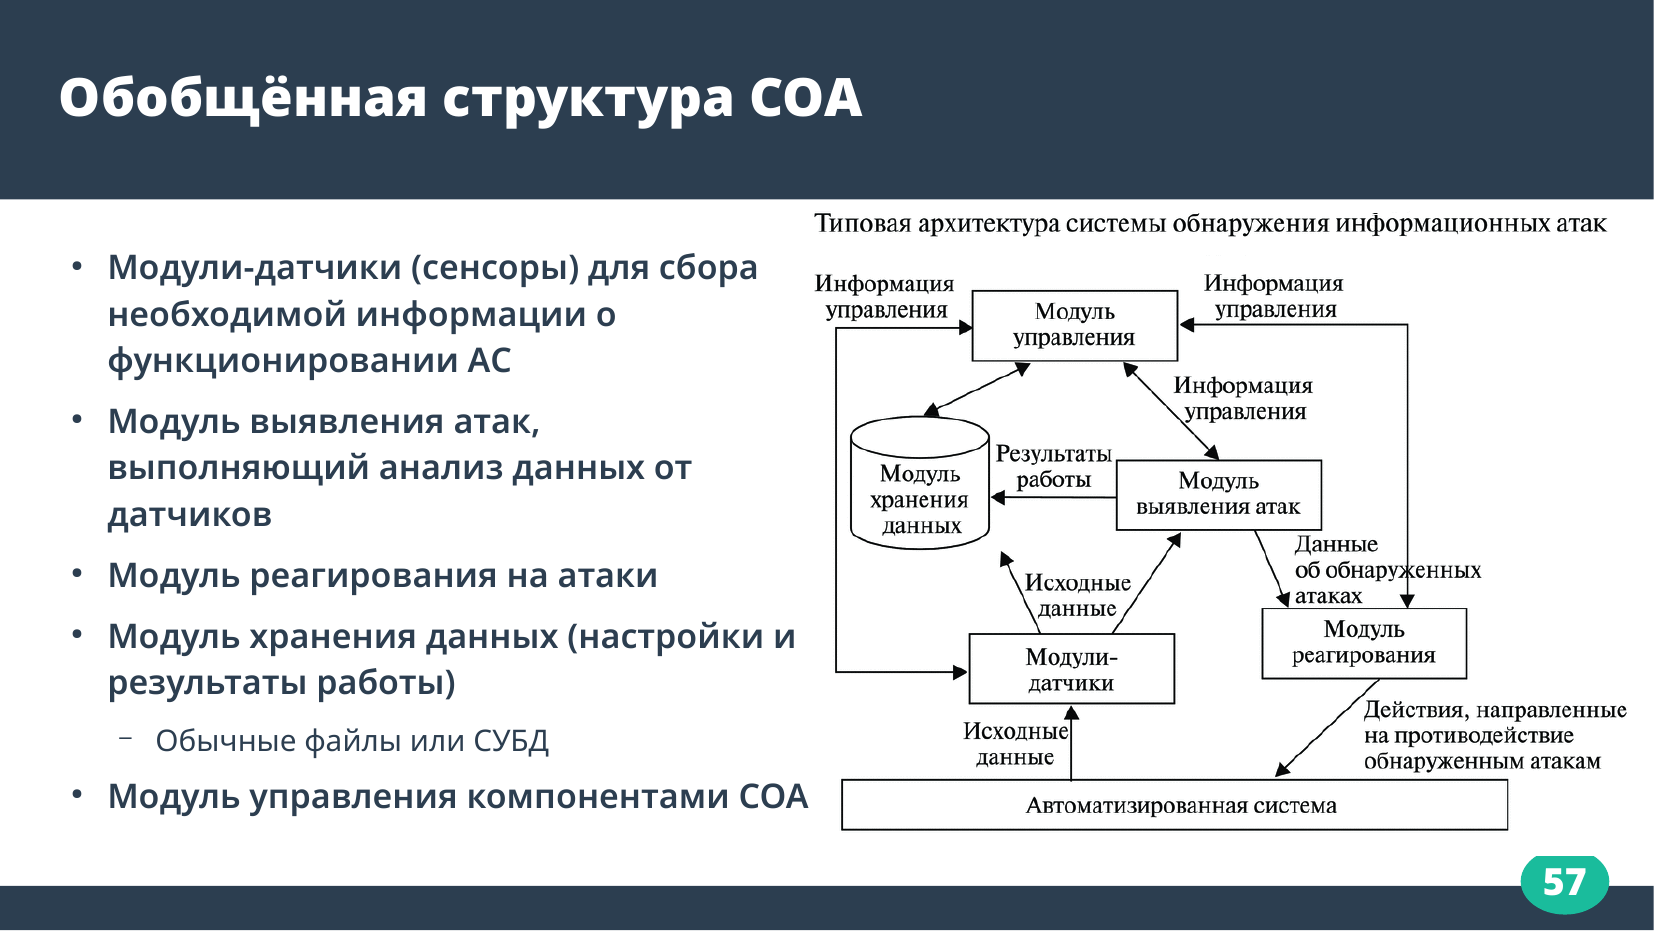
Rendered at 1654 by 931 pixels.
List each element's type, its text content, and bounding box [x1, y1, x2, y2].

list Модули-датчики (сенсоры) для сбора необходимой информации о функционировании АС Модуль выявления атак, выполняющий анализ данных от датчиков Модуль реагирования на атаки Модуль хранения данных (настройки и результаты работы) Обычные файлы или СУБД Модуль управления компонентами СОА [59, 243, 811, 864]
title Обобщённая структура СОА [59, 37, 1595, 155]
picture [810, 202, 1636, 856]
